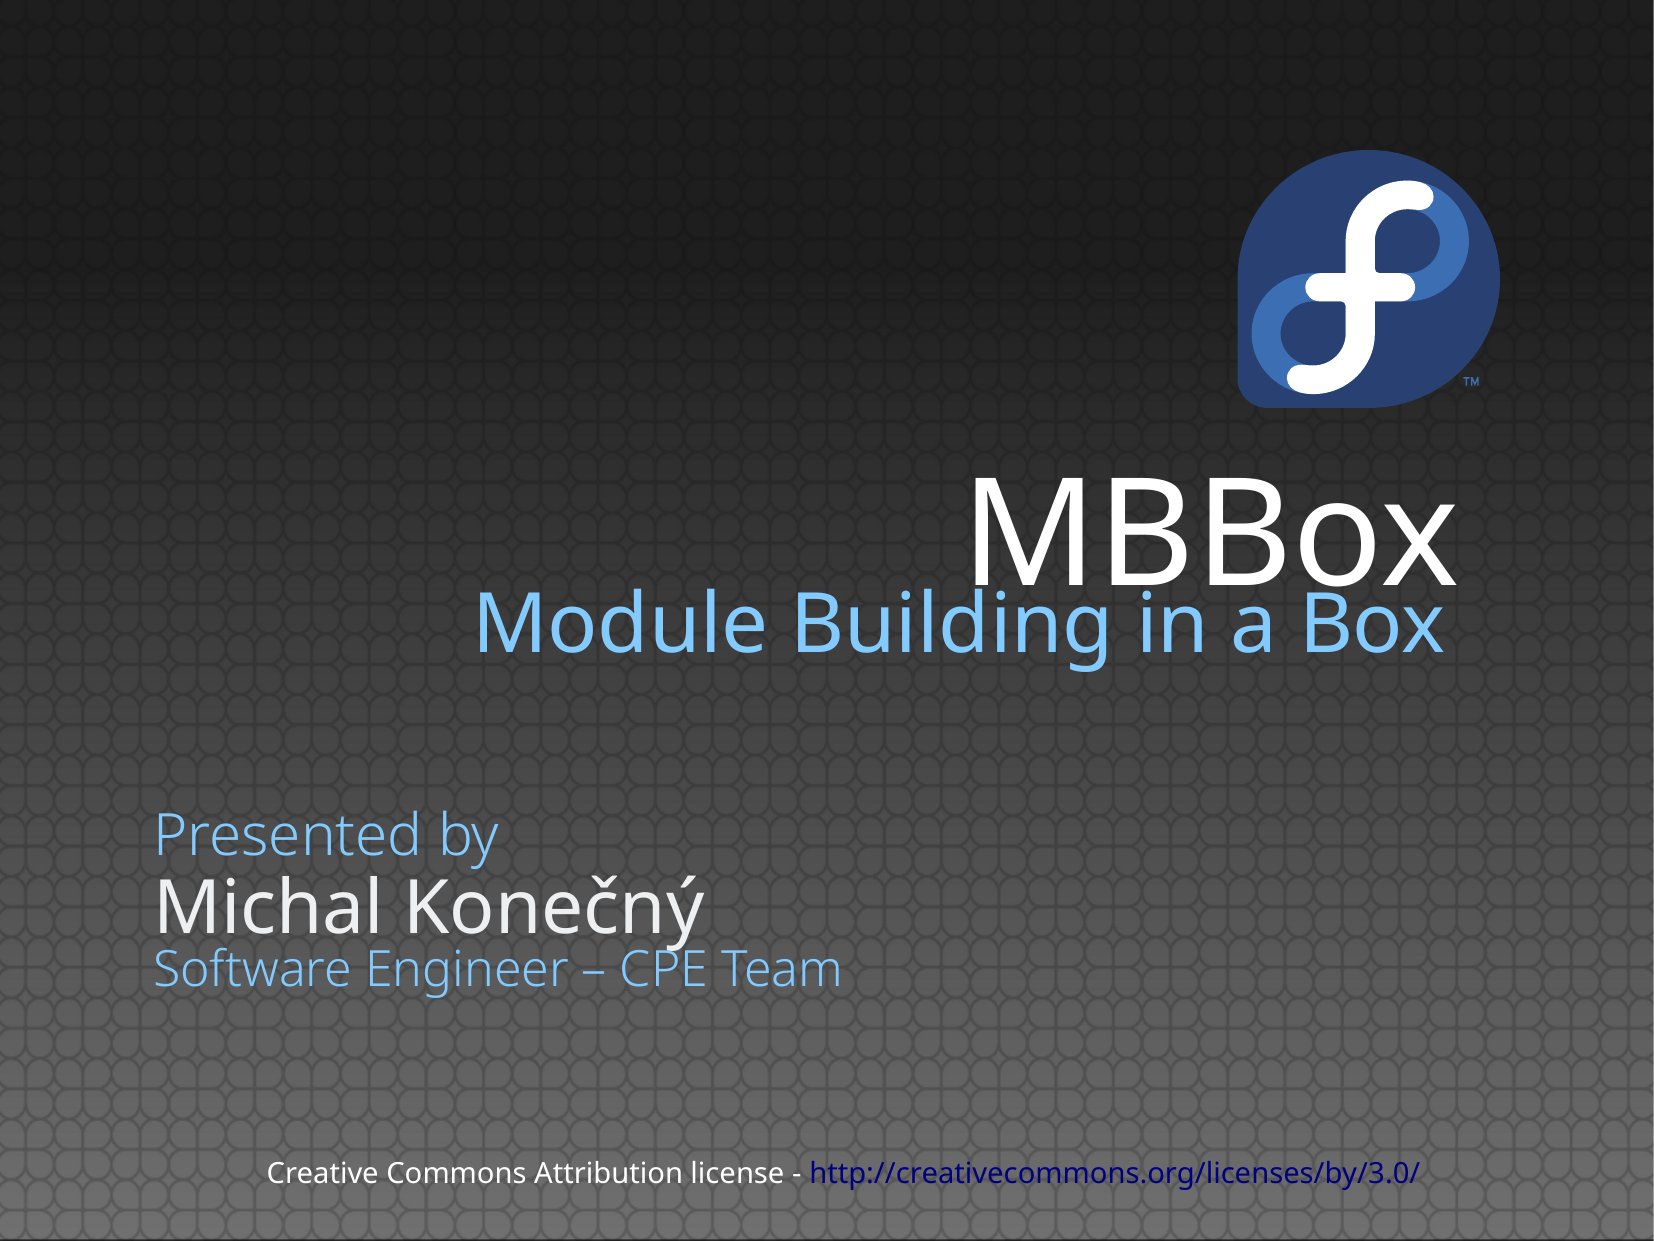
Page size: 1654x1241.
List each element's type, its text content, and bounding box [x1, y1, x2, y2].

text_box Creative Commons Attribution license - http://creativecommons.org/licenses/by/3.0/ [64, 1144, 1624, 1229]
text_box Presented by [138, 785, 557, 866]
picture [0, 0, 1654, 1241]
text_box MBBox [37, 417, 1475, 601]
text_box Michal Konečný [138, 846, 890, 925]
subtitle Module Building in a Box [100, 601, 1447, 667]
text_box Software Engineer – CPE Team [138, 925, 943, 997]
